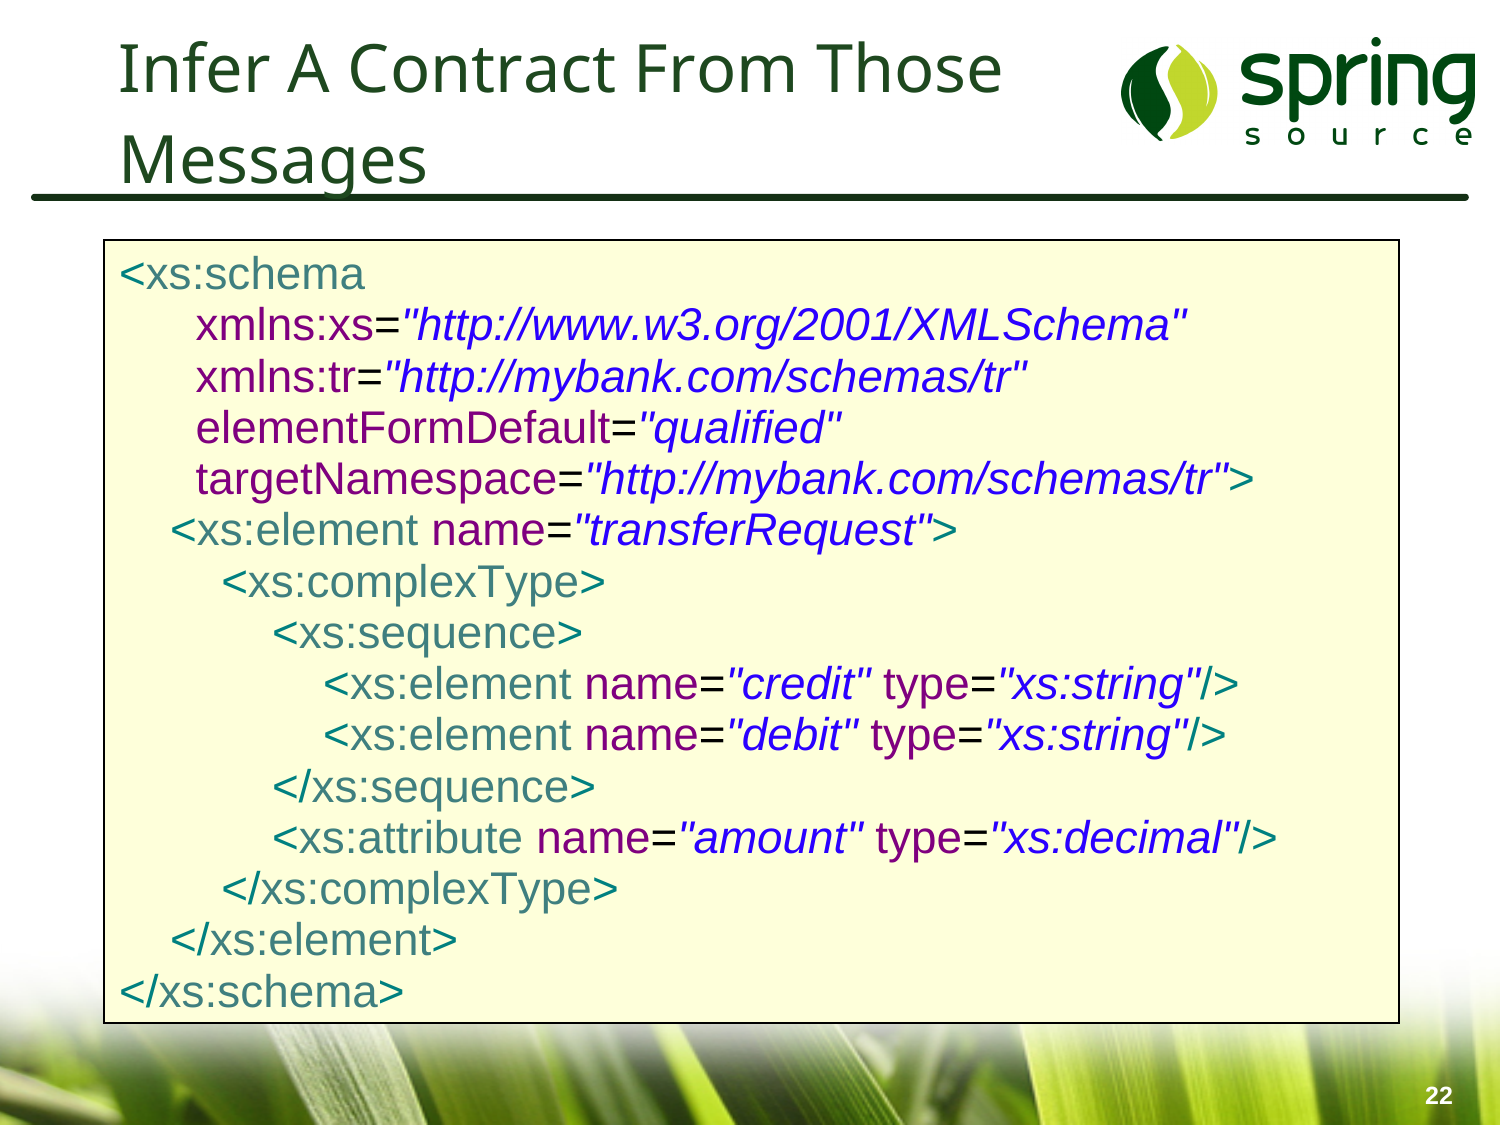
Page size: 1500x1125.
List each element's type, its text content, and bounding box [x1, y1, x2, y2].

text_box <xs:schema xmlns:xs="http://www.w3.org/2001/XMLSchema" xmlns:tr="http://mybank.com/schemas/tr" elementFormDefault="qualified" targetNamespace="http://mybank.com/schemas/tr"> <xs:element name="transferRequest"> <xs:complexType> <xs:sequence> <xs:element name="credit" type="xs:string"/> <xs:element name="debit" type="xs:string"/> </xs:sequence> <xs:attribute name="amount" type="xs:decimal"/> </xs:complexType> </xs:element> </xs:schema> [104, 240, 1400, 1024]
picture [1136, 37, 1475, 145]
picture [0, 944, 1500, 1125]
title Infer A Contract From Those Messages [103, 13, 1136, 191]
